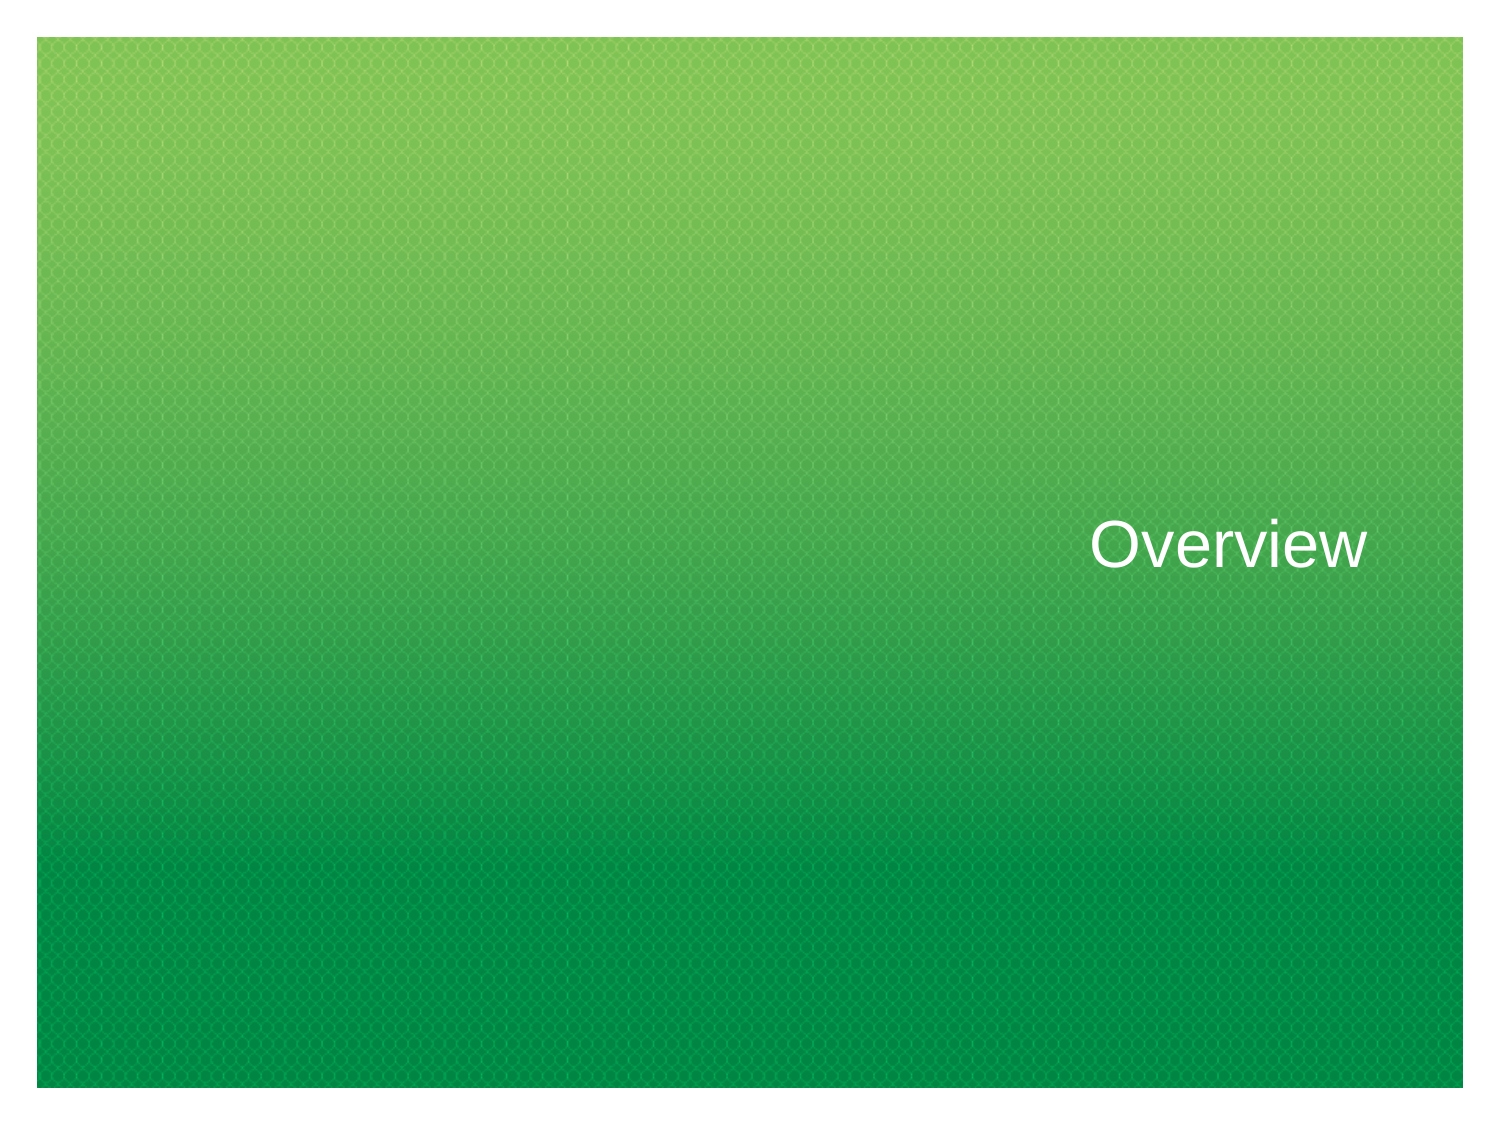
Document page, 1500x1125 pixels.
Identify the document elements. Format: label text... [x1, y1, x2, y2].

picture [37, 37, 1463, 1088]
title Overview [135, 450, 1369, 638]
